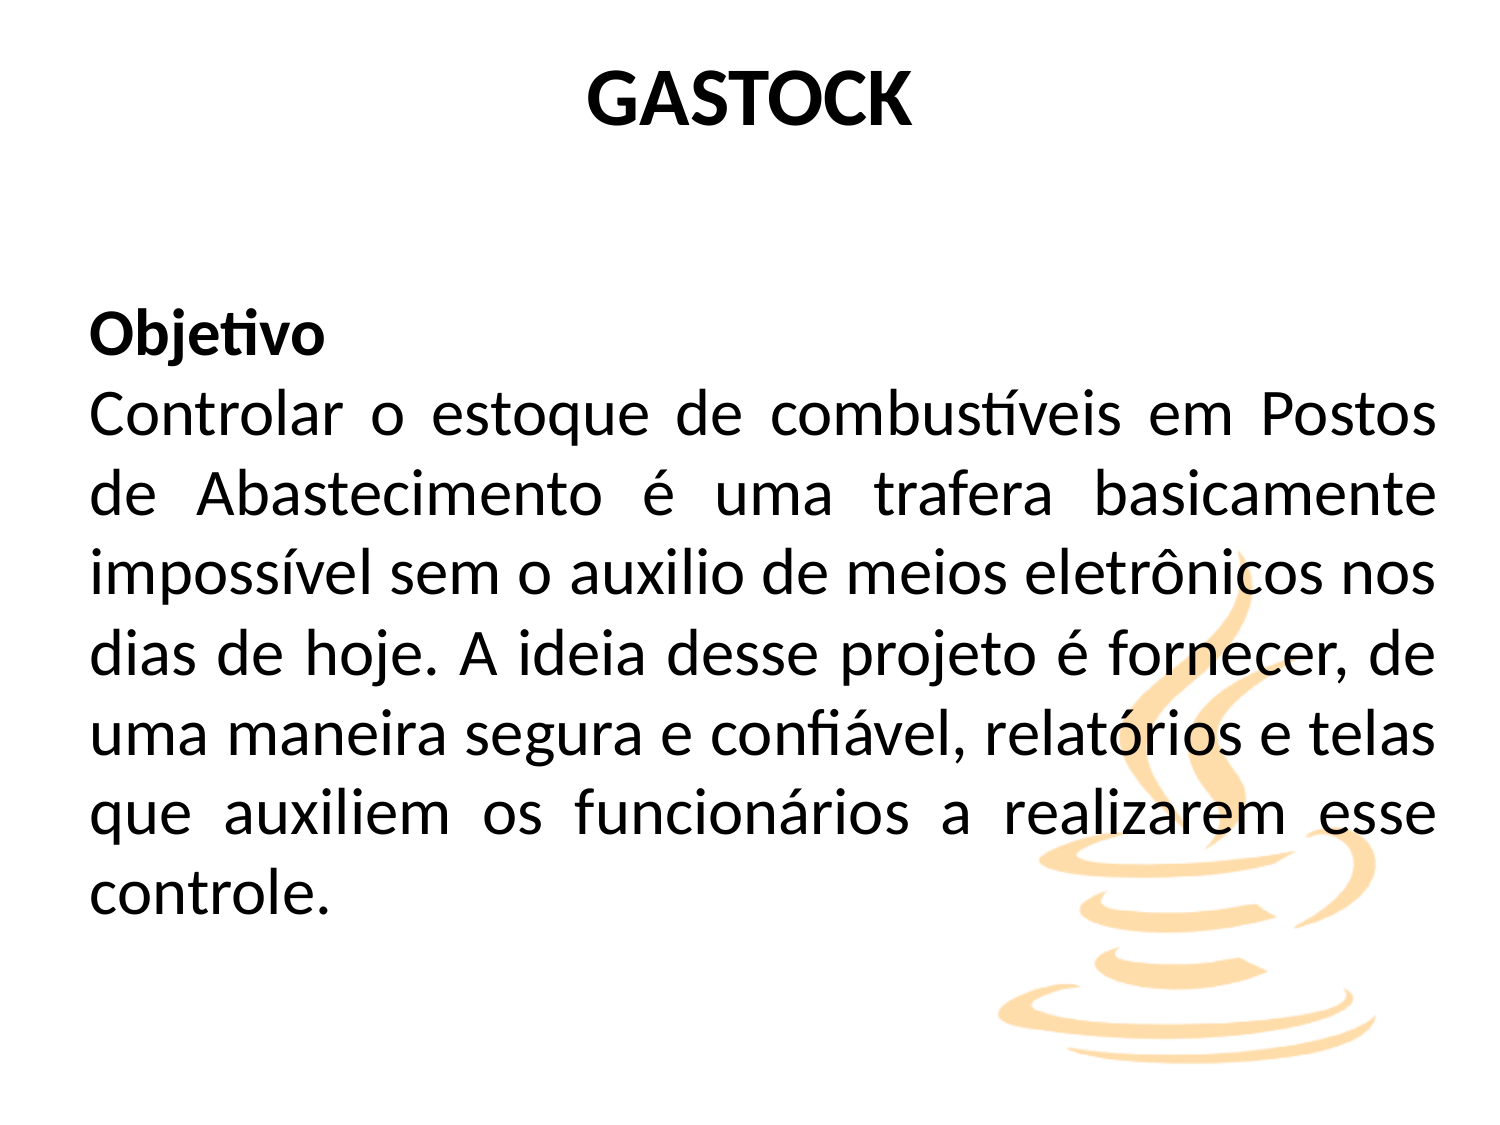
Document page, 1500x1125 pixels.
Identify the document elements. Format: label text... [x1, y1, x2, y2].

text_box GASTOCK [0, 35, 1500, 150]
picture [854, 527, 1500, 1079]
text_box Objetivo Controlar o estoque de combustíveis em Postos de Abastecimento é uma trafera basicamente impossível sem o auxilio de meios eletrônicos nos dias de hoje. A ideia desse projeto é fornecer, de uma maneira segura e confiável, relatórios e telas que auxiliem os funcionários a realizarem esse controle. [0, 281, 1453, 936]
